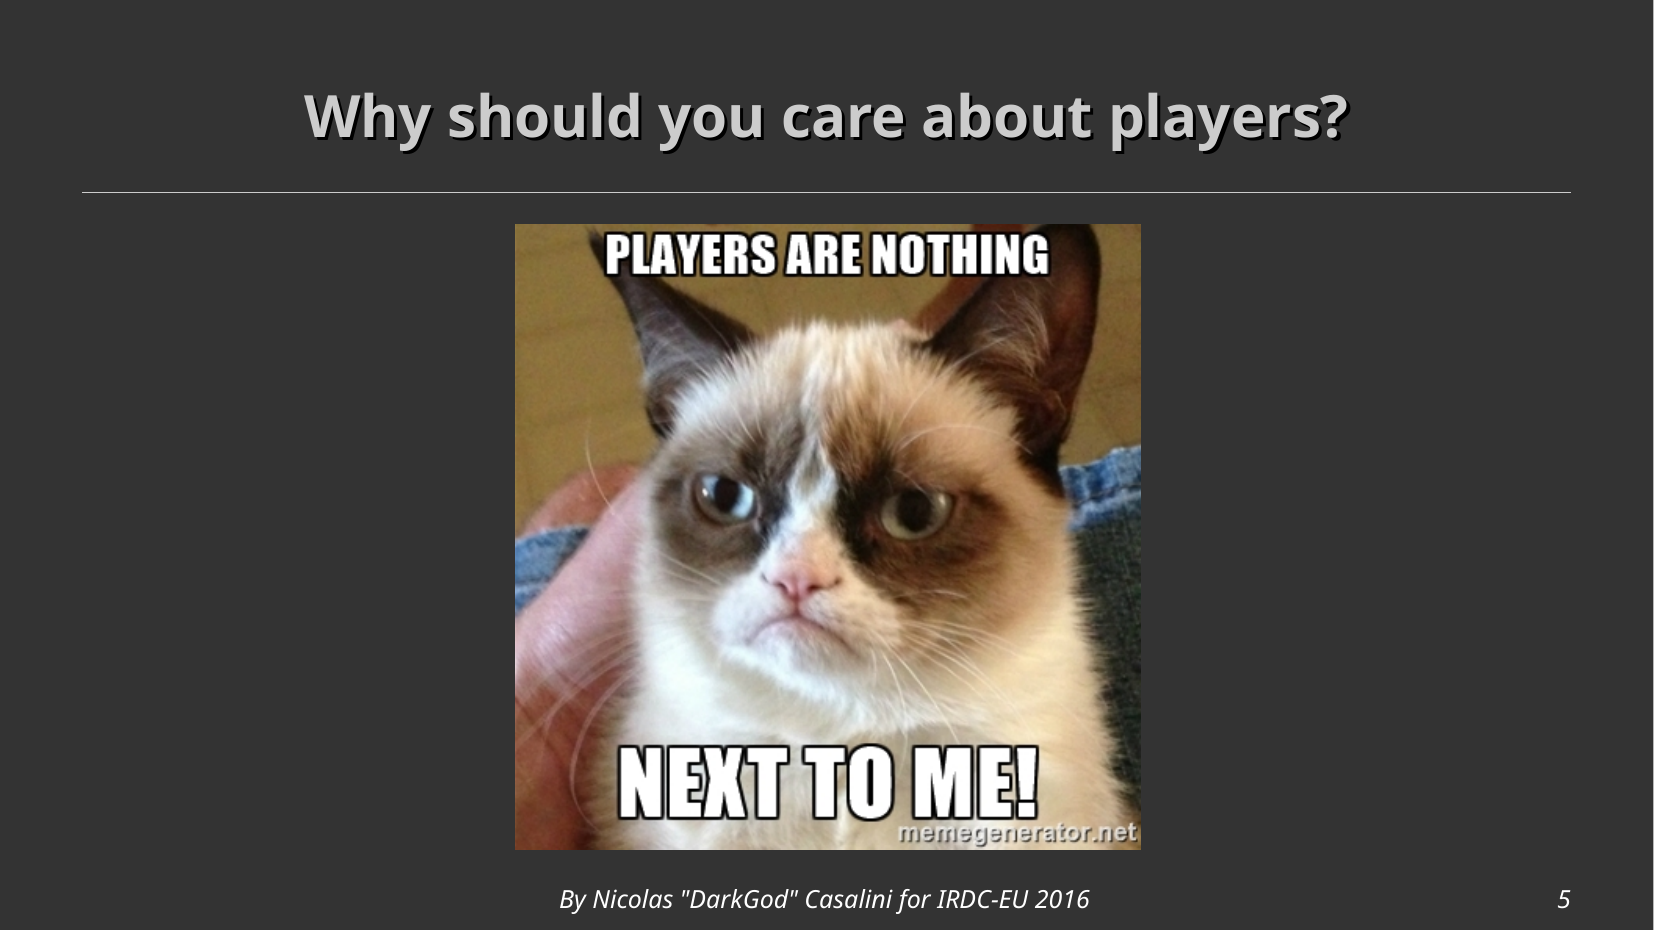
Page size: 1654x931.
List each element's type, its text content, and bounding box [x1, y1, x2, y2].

title Why should you care about players? [82, 37, 1571, 193]
picture [515, 224, 1141, 850]
